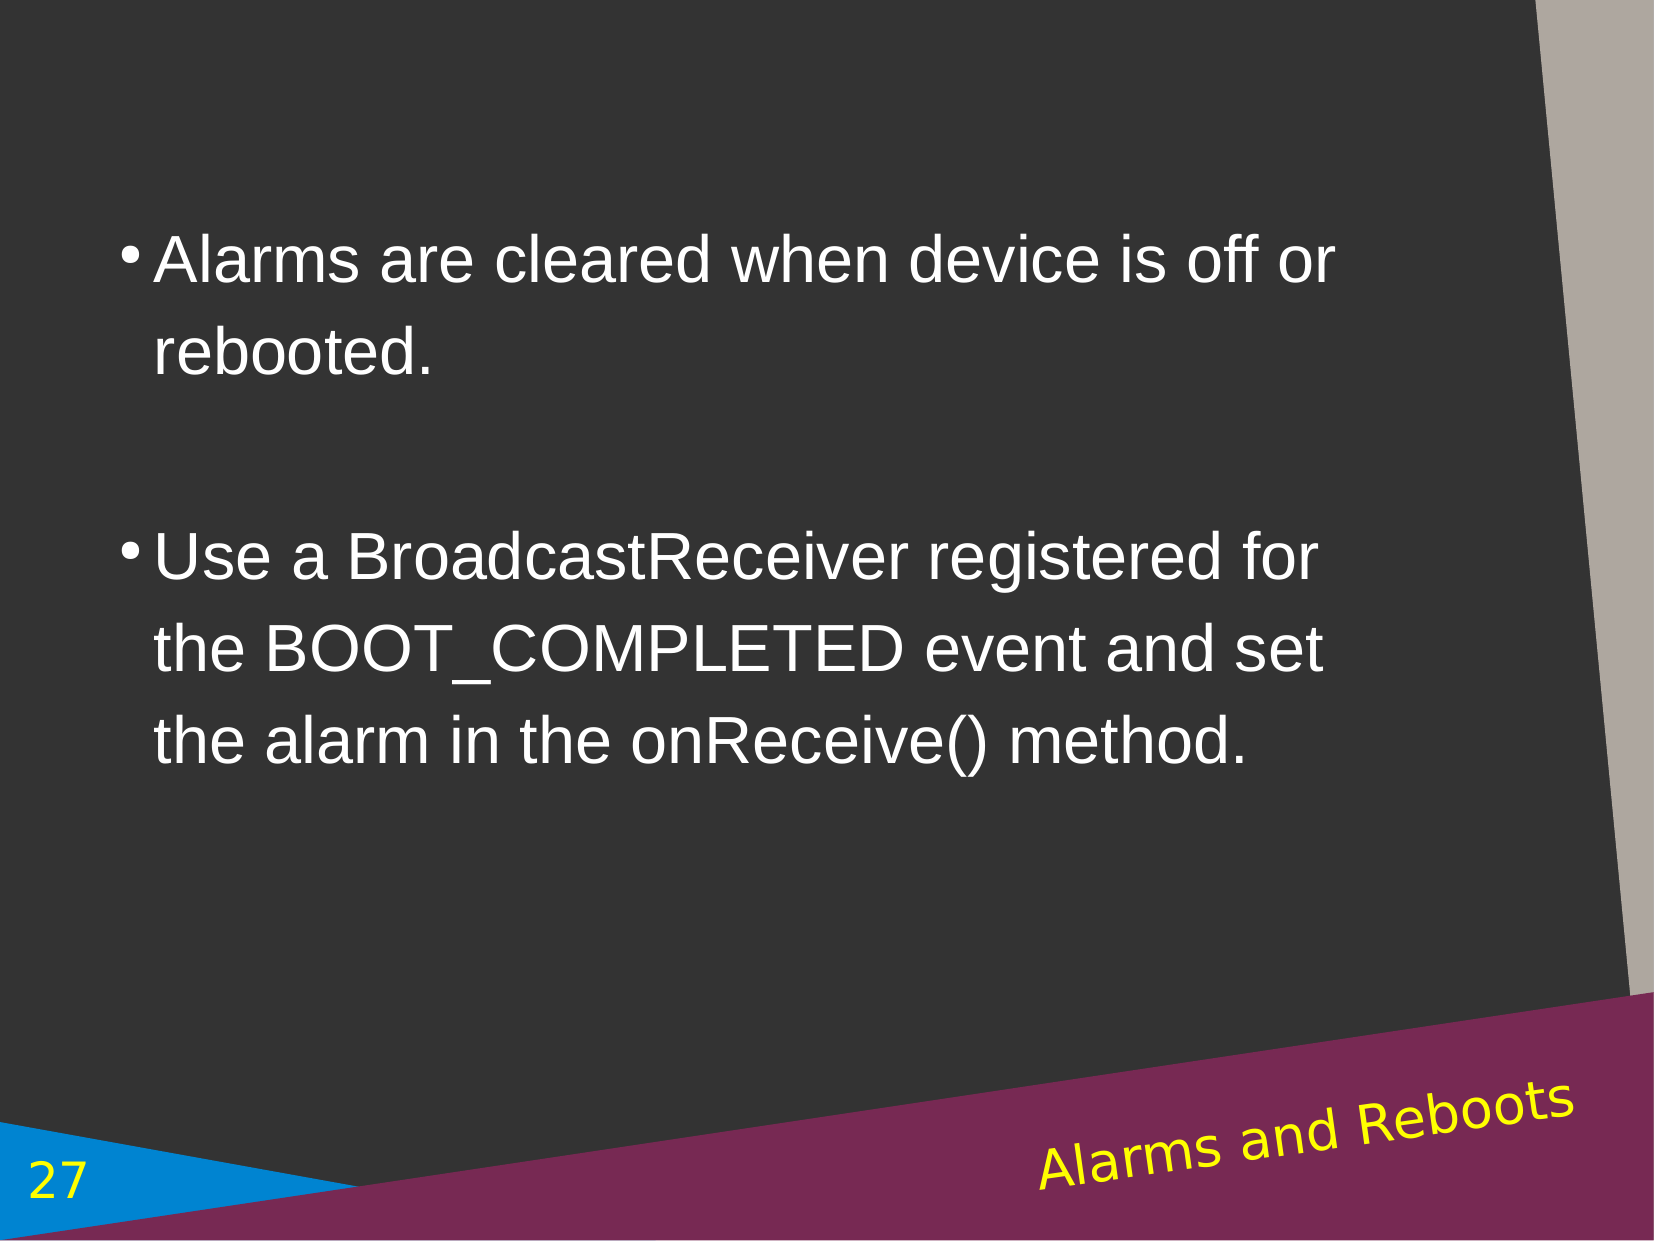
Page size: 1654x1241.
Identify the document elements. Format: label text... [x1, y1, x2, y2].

title Alarms and Reboots [956, 995, 1654, 1241]
text_box Alarms are cleared when device is off or rebooted. Use a BroadcastReceiver registered for the BOOT_COMPLETED event and set the alarm in the onReceive() method. [103, 188, 1371, 875]
